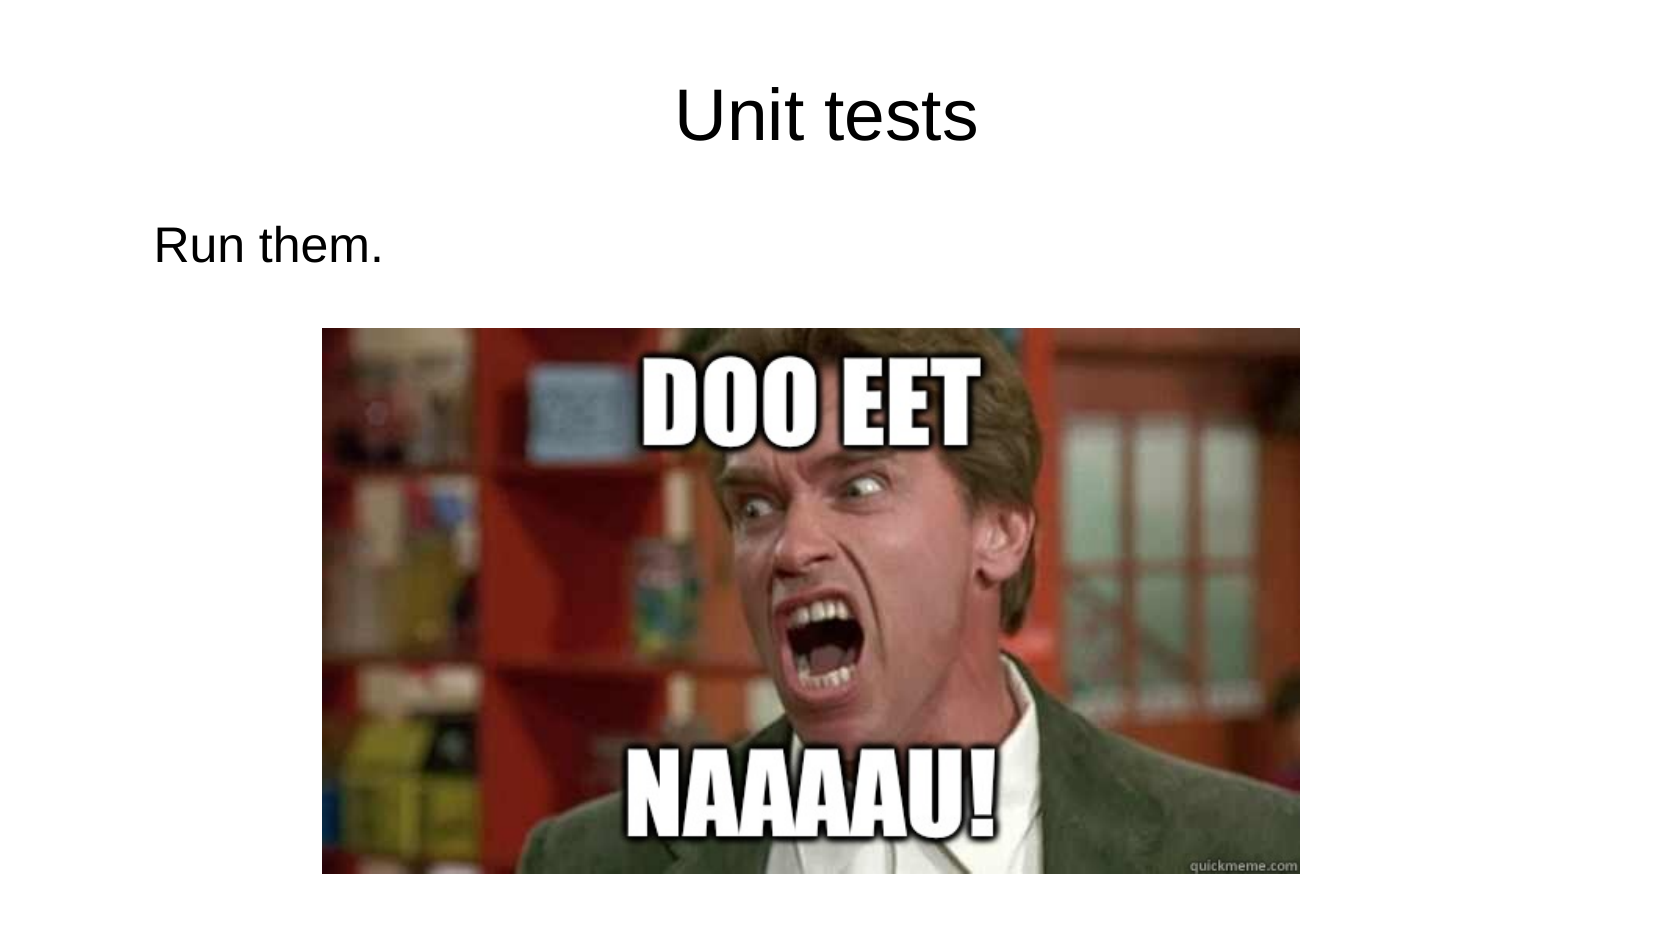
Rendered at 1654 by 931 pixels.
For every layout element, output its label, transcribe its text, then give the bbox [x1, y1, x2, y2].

picture [322, 328, 1300, 875]
list Run them. [82, 217, 1571, 758]
title Unit tests [82, 37, 1571, 193]
